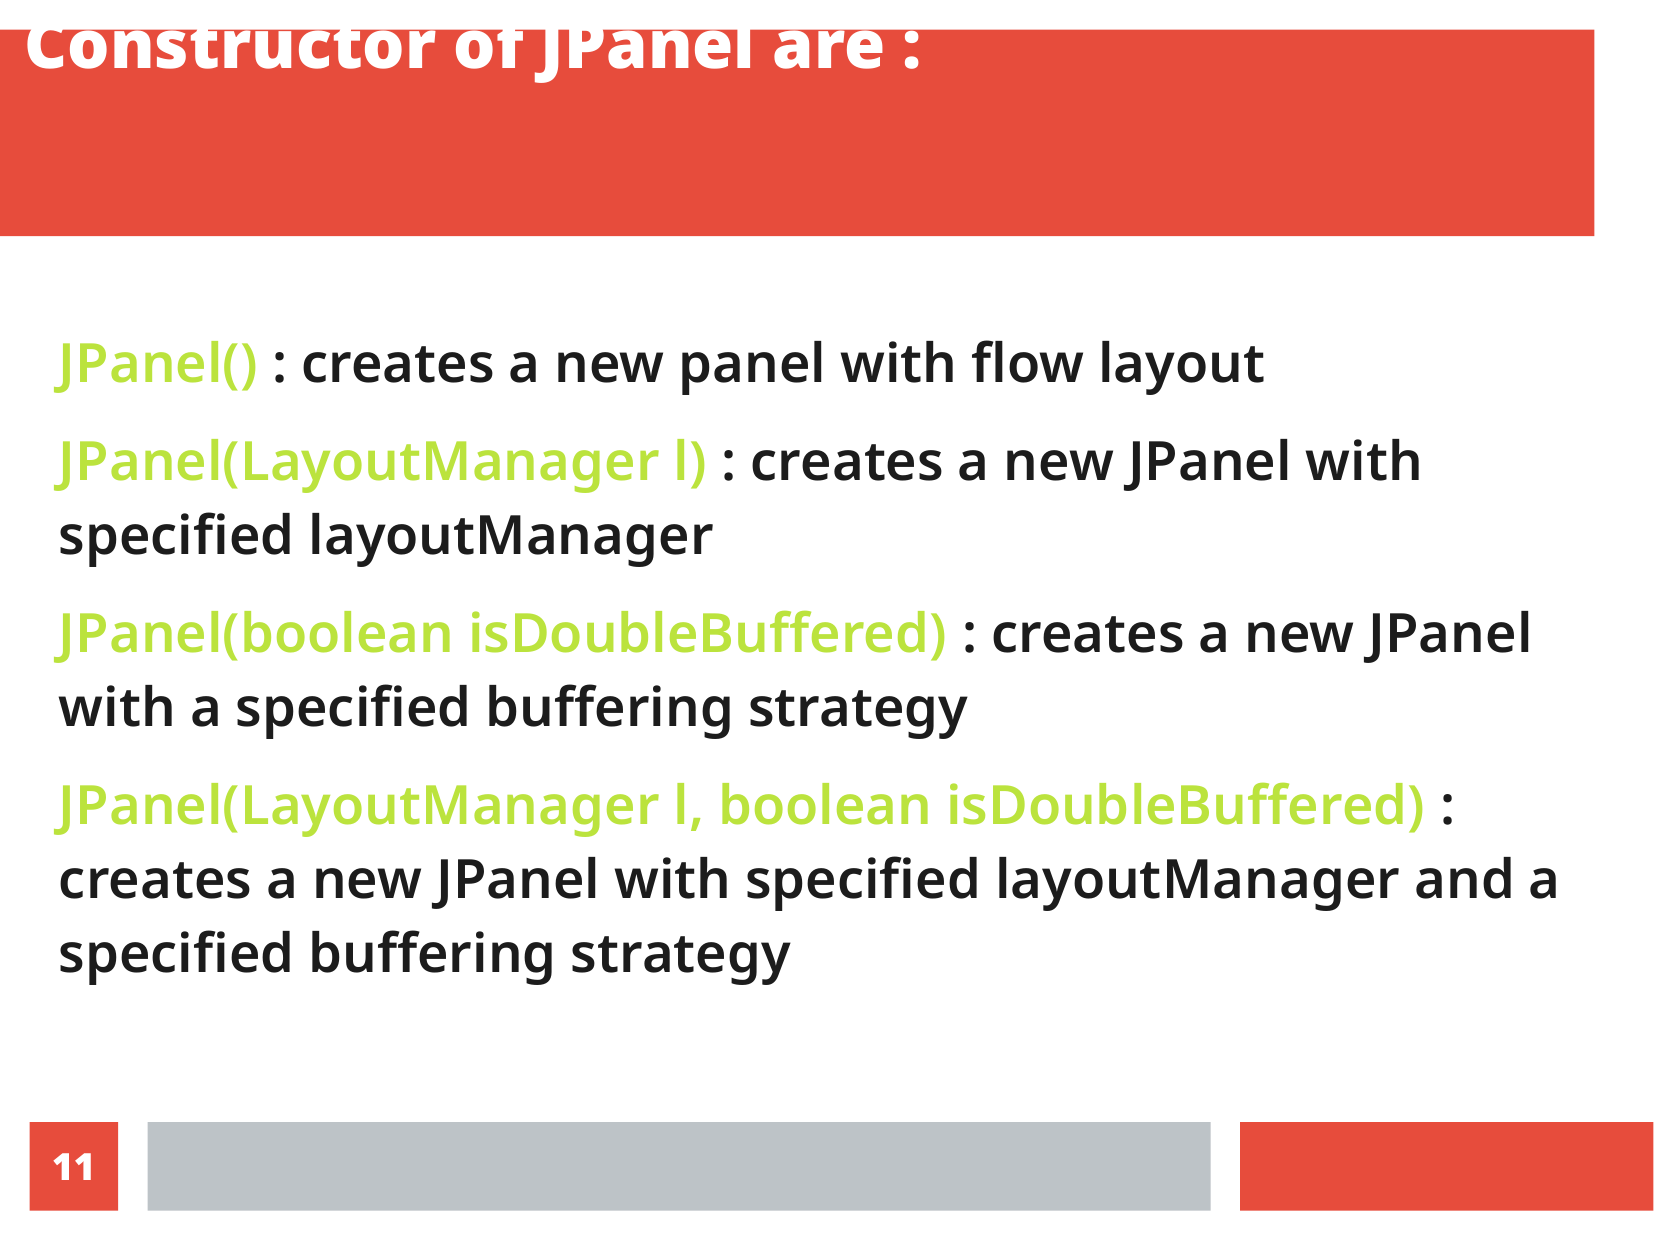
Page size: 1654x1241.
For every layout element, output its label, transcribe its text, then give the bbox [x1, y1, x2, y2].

list JPanel() : creates a new panel with flow layout JPanel(LayoutManager l) : creates a new JPanel with specified layoutManager JPanel(boolean isDoubleBuffered) : creates a new JPanel with a specified buffering strategy JPanel(LayoutManager l, boolean isDoubleBuffered) : creates a new JPanel with specified layoutManager and a specified buffering strategy [59, 324, 1565, 1093]
title Constructor of JPanel are : [24, 195, 1561, 271]
